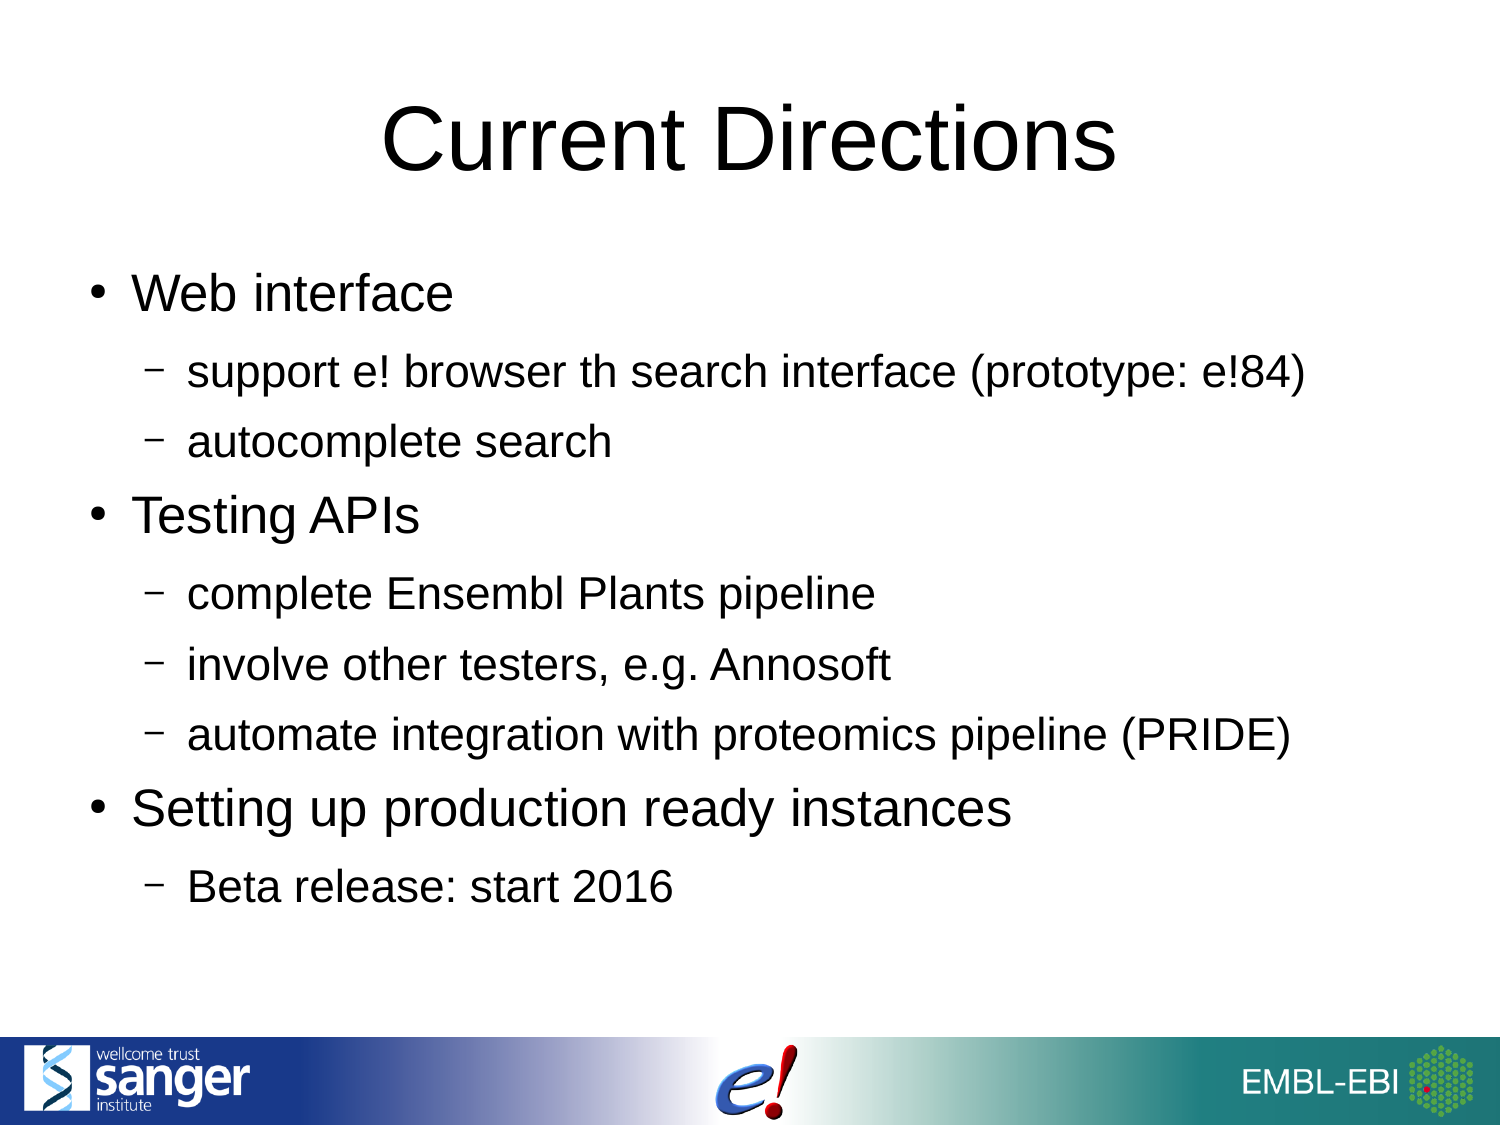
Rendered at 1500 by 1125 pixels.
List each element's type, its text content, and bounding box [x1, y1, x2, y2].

title Current Directions [75, 44, 1425, 233]
picture [0, 1037, 1500, 1125]
list Web interface support e! browser th search interface (prototype: e!84) autocomplete search Testing APIs complete Ensembl Plants pipeline involve other testers, e.g. Annosoft automate integration with proteomics pipeline (PRIDE) Setting up production ready instances Beta release: start 2016 [75, 263, 1395, 916]
